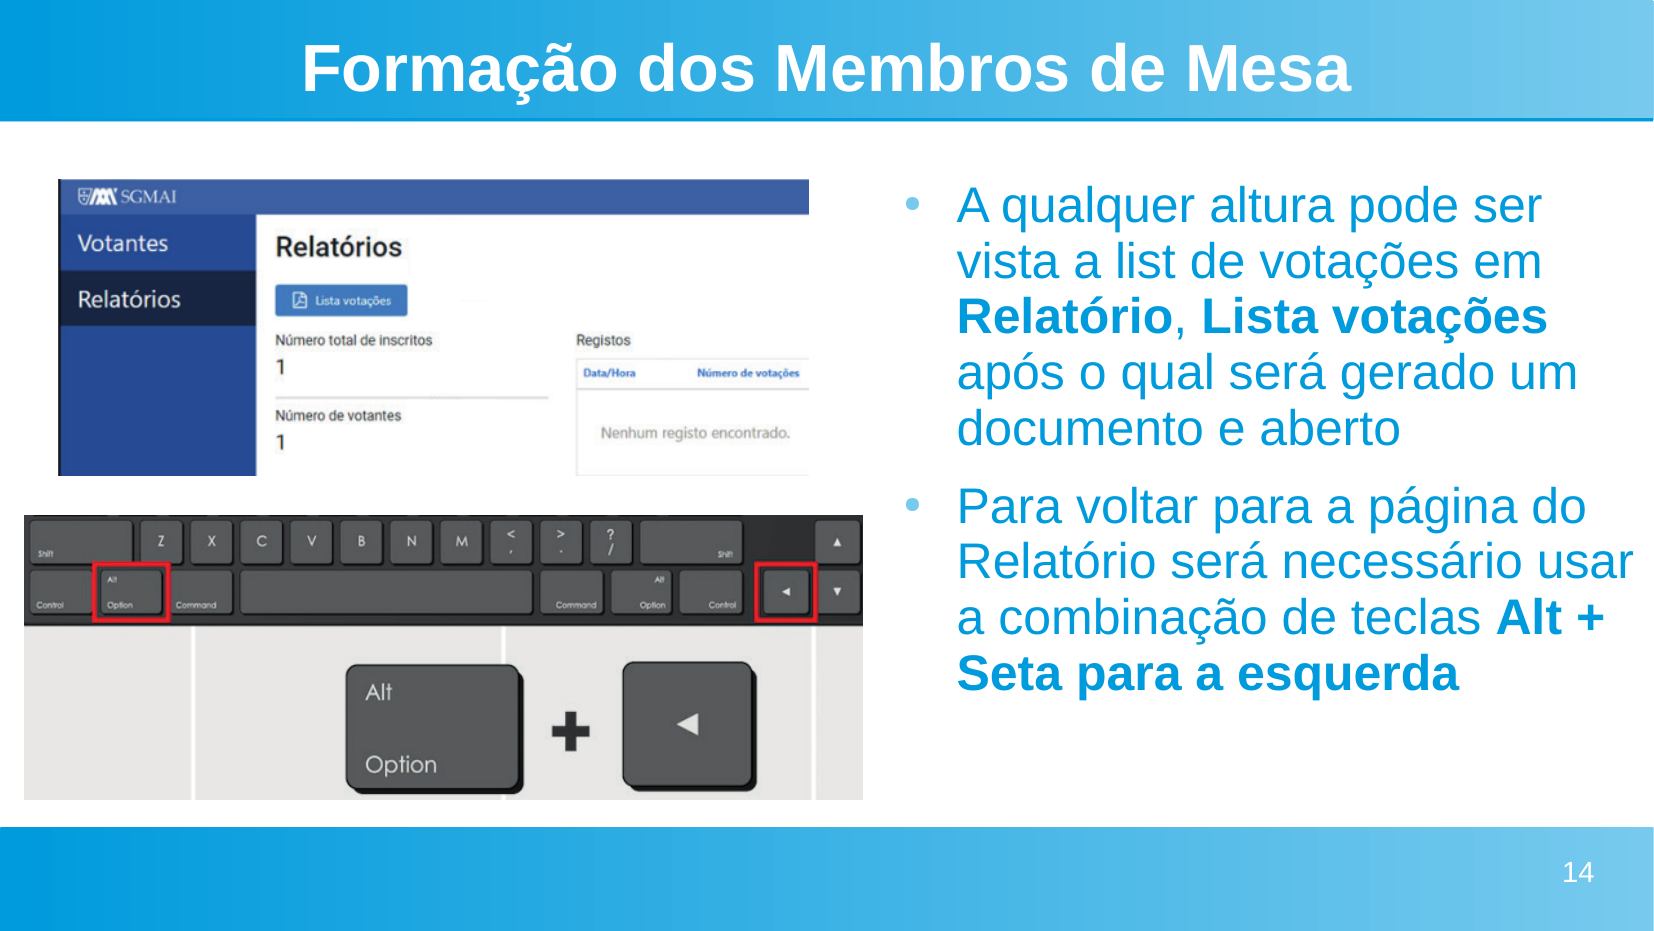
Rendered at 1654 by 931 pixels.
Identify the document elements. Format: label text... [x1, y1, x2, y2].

picture [24, 515, 863, 800]
picture [58, 179, 809, 476]
list A qualquer altura pode ser vista a list de votações em Relatório, Lista votações após o qual será gerado um documento e aberto Para voltar para a página do Relatório será necessário usar a combinação de teclas Alt + Seta para a esquerda [885, 177, 1636, 768]
title Formação dos Membros de Mesa [59, 29, 1595, 108]
